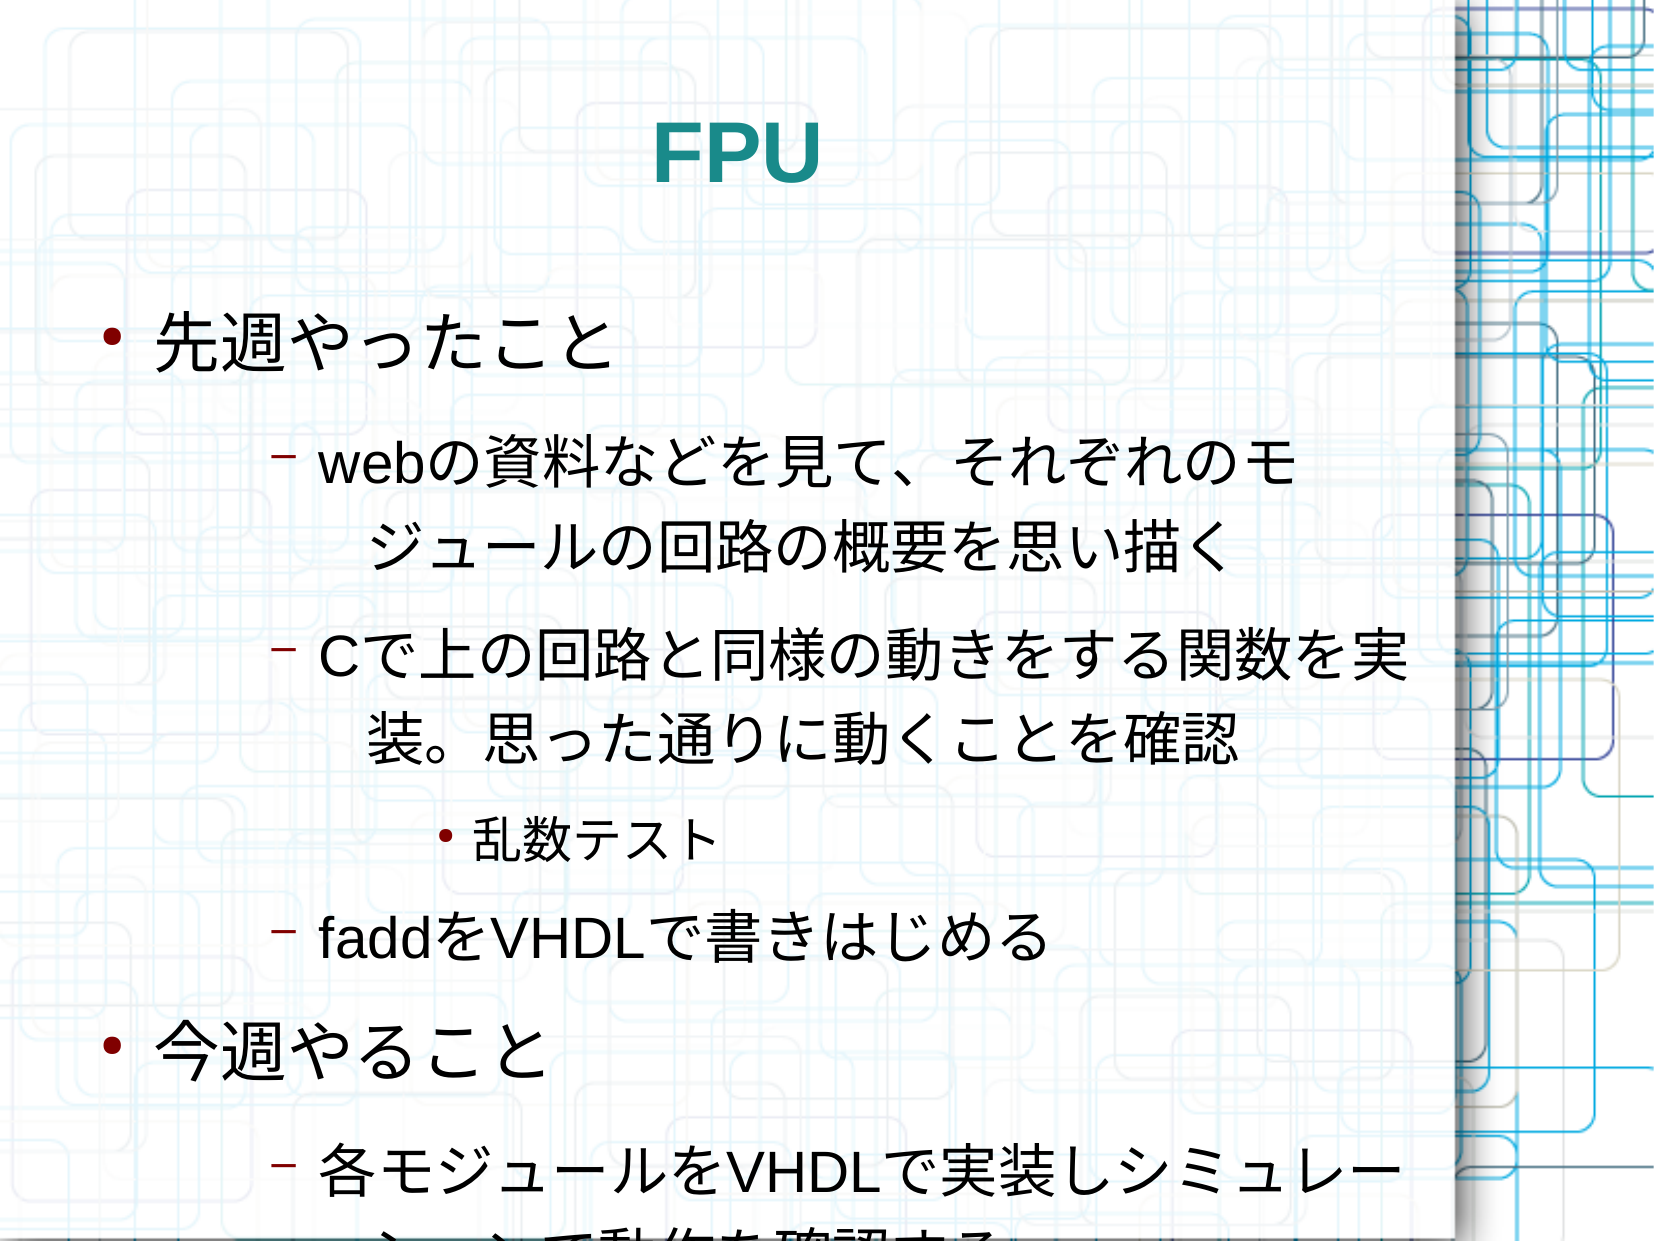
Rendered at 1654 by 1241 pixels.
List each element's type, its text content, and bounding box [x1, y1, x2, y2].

title FPU [59, 49, 1418, 257]
list 先週やったこと webの資料などを見て、それぞれのモジュールの回路の概要を思い描く Cで上の回路と同様の動きをする関数を実装。思った通りに動くことを確認 乱数テスト faddをVHDLで書きはじめる 今週やること 各モジュールをVHDLで実装しシミュレーションで動作を確認する [82, 290, 1418, 1241]
picture [0, 0, 1654, 1241]
